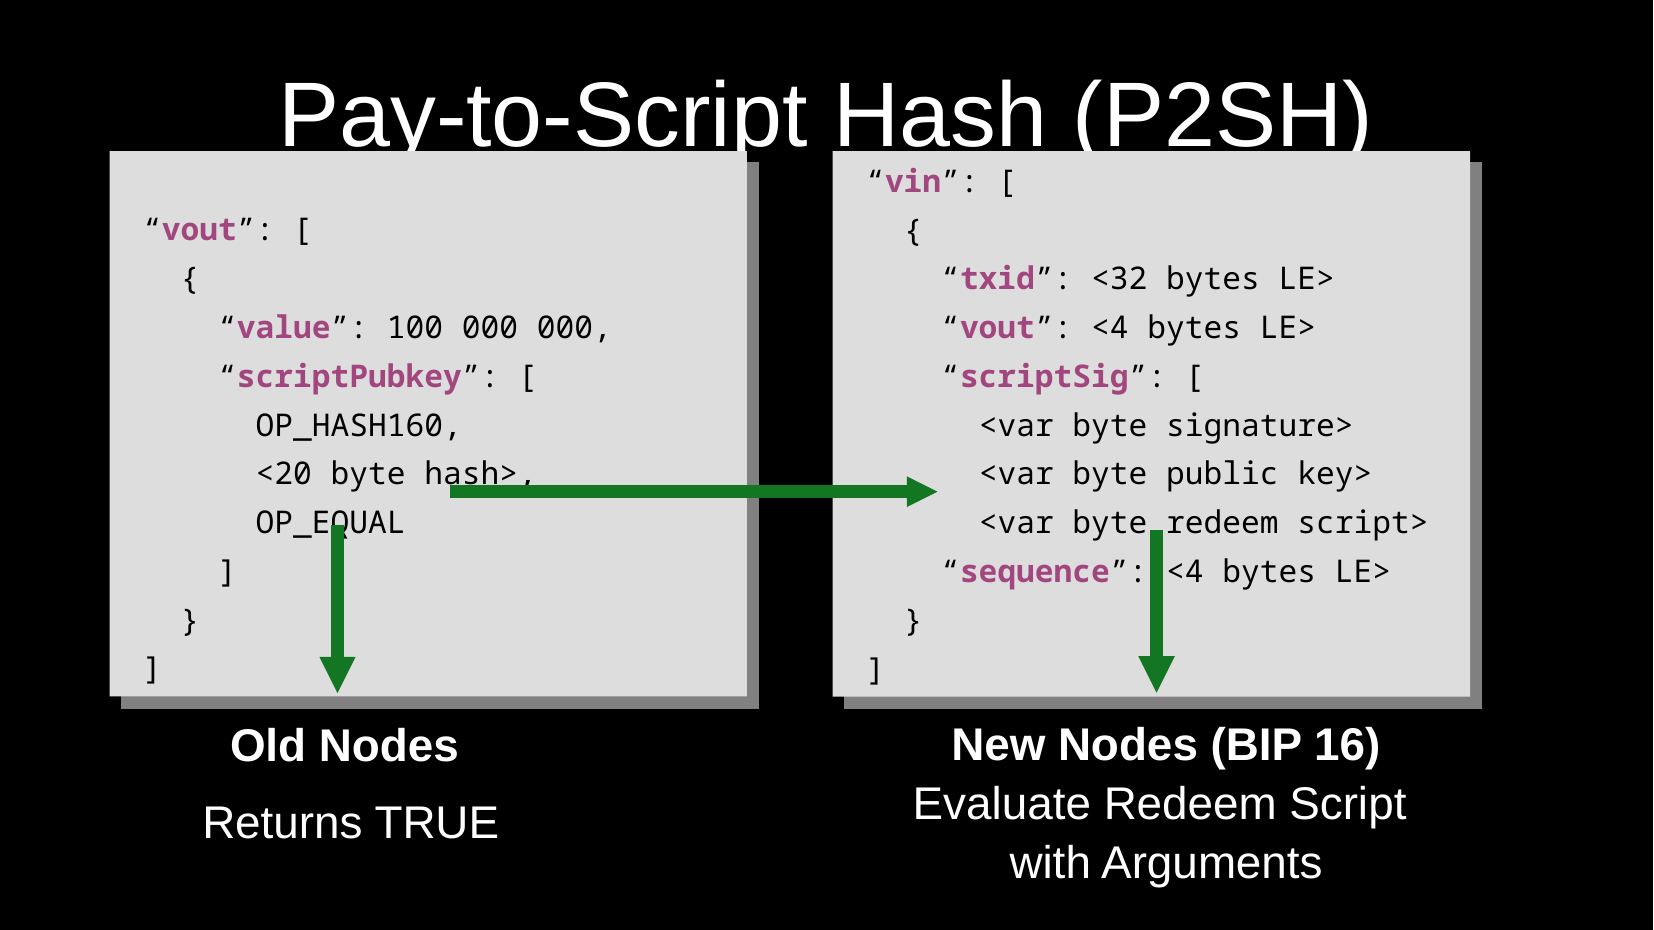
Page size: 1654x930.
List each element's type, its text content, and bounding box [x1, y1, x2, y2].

title Pay-to-Script Hash (P2SH) [82, 37, 1571, 193]
text_box “vout”: [ { “value”: 100 000 000, “scriptPubkey”: [ OP_HASH160, <20 byte hash>, OP_EQUAL ] } ] [109, 210, 747, 638]
text_box New Nodes (BIP 16) Evaluate Redeem Script with Arguments [897, 686, 1435, 896]
text_box Old Nodes Returns TRUE [187, 687, 515, 856]
text_box “vin”: [ { “txid”: <32 bytes LE> “vout”: <4 bytes LE> “scriptSig”: [ <var byte signature> <var byte public key> <var byte redeem script> “sequence”: <4 bytes LE> } ] [832, 210, 1471, 638]
